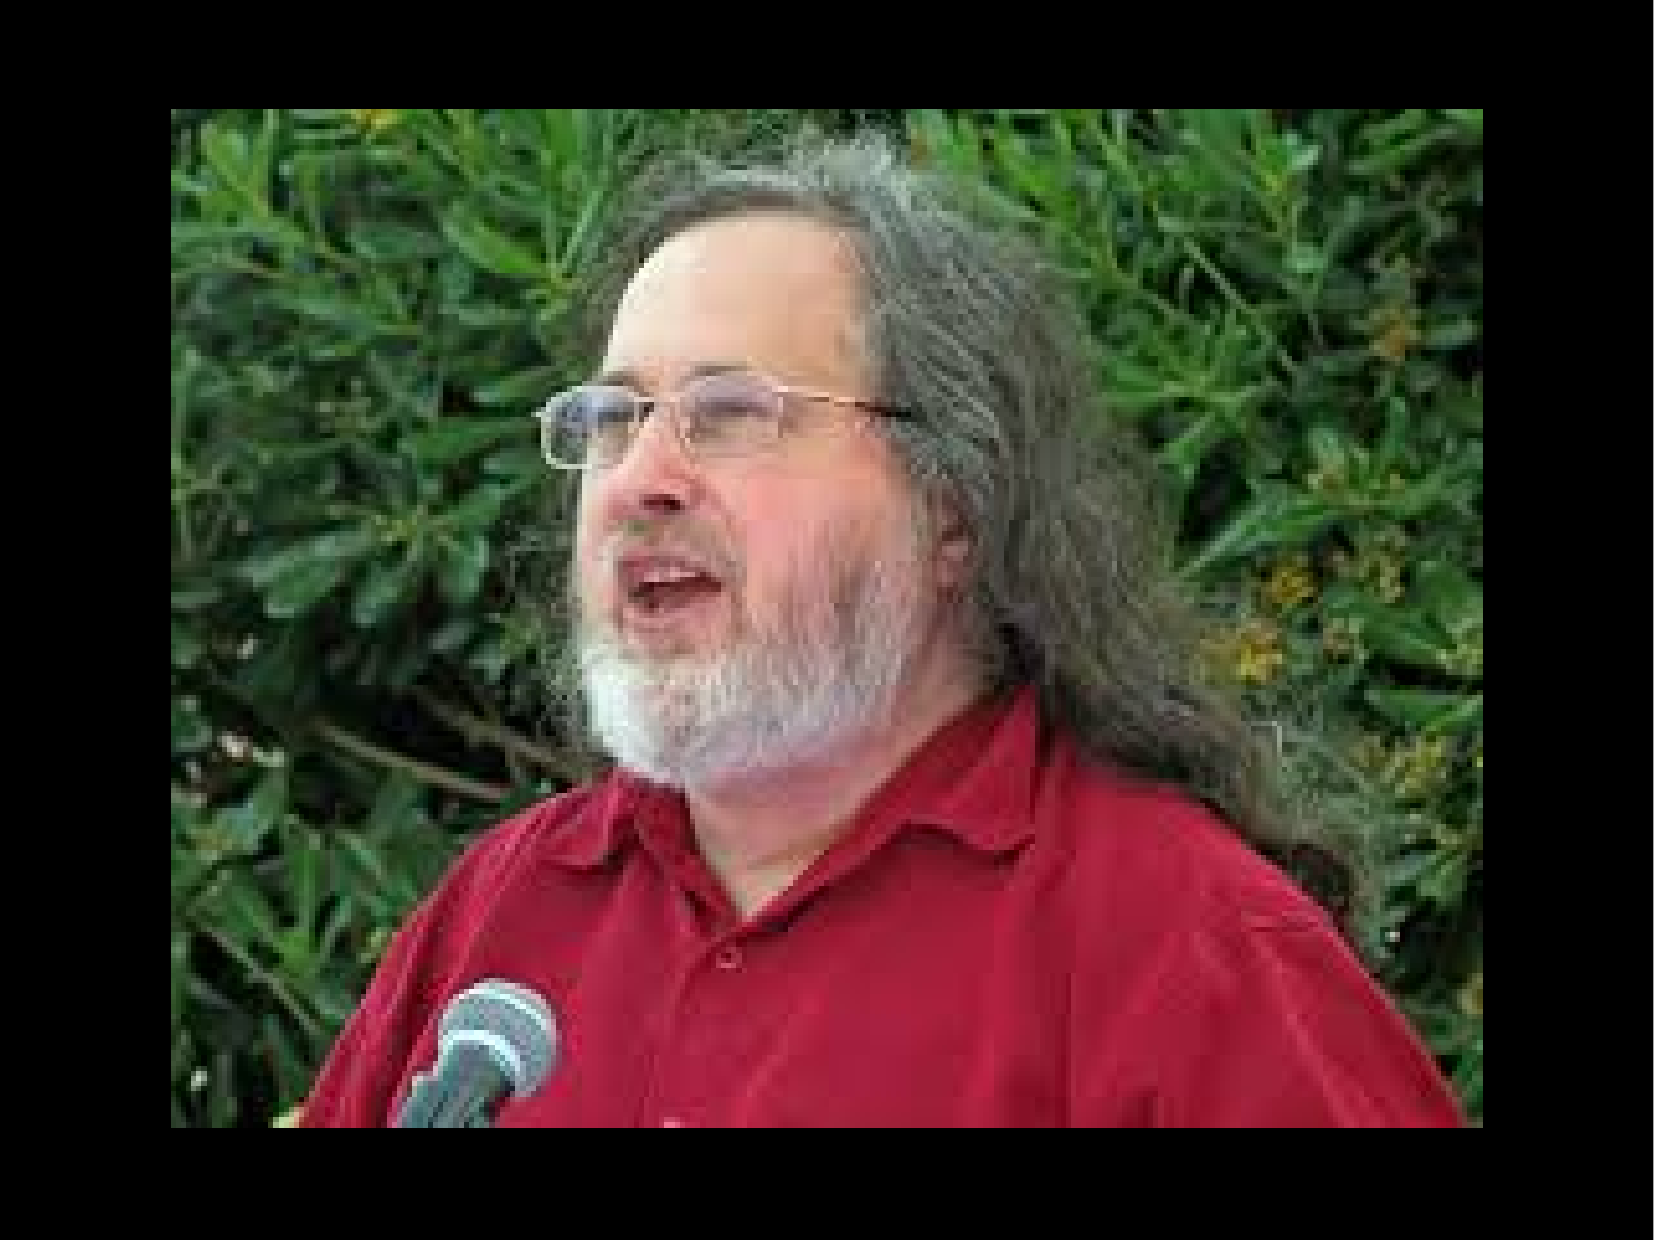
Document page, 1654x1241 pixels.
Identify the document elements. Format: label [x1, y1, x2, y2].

picture [171, 109, 1483, 1128]
